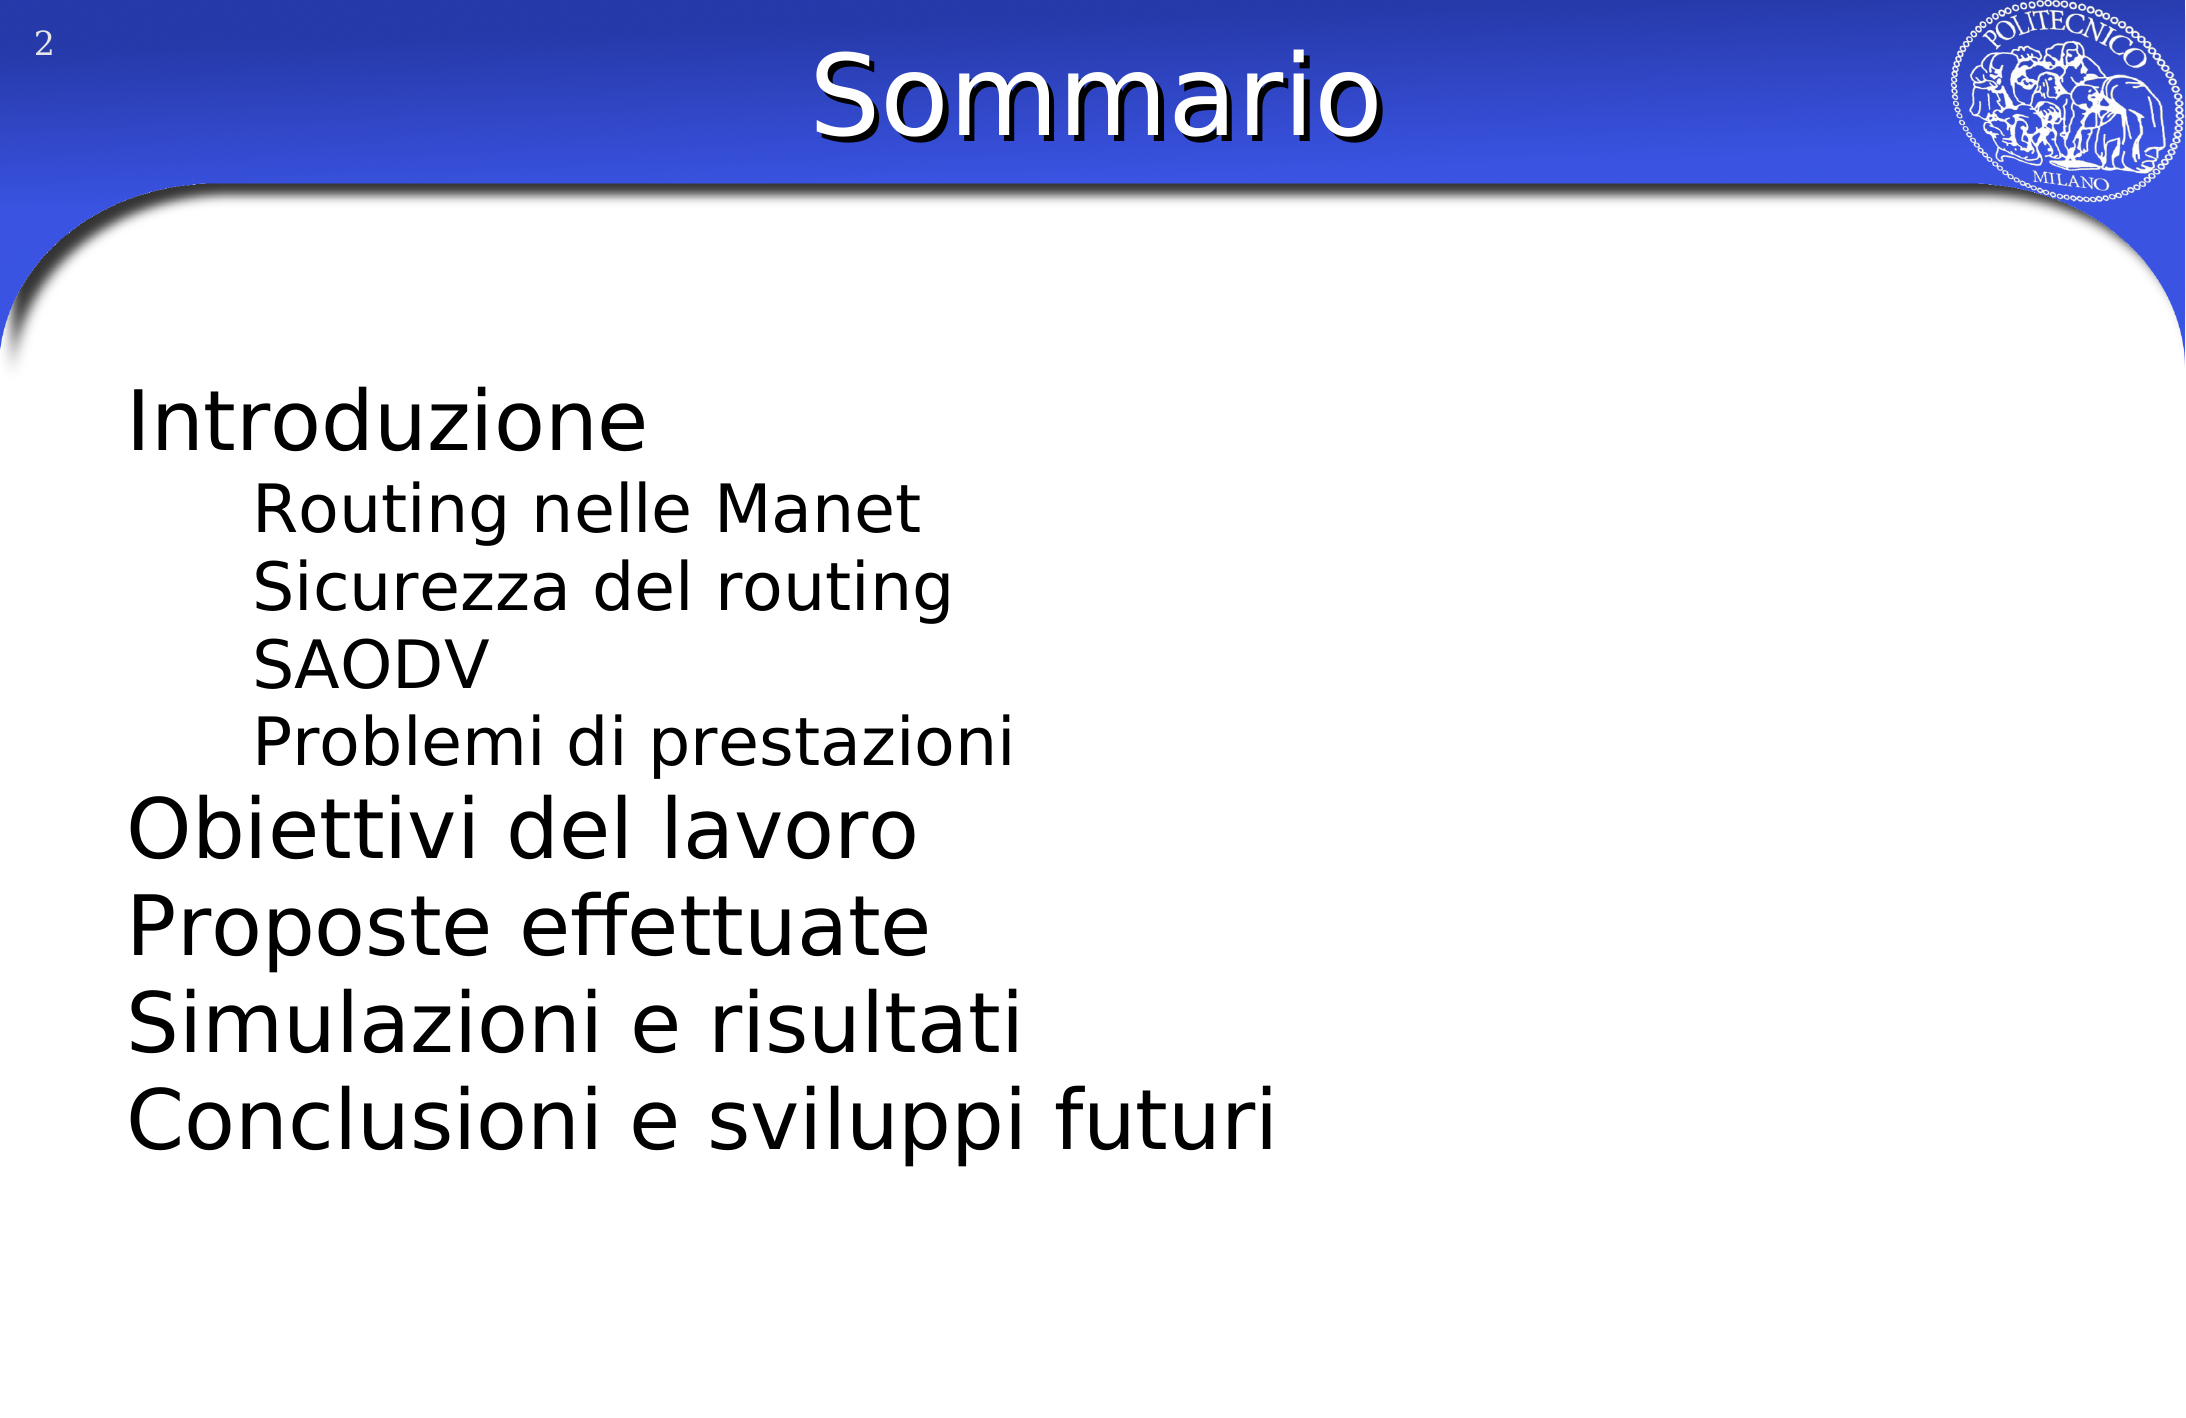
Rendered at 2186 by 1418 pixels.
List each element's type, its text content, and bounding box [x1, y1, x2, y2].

picture [0, 0, 2186, 1418]
text_box Introduzione Routing nelle Manet Sicurezza del routing SAODV Problemi di prestazioni Obiettivi del lavoro Proposte effettuate Simulazioni e risultati Conclusioni e sviluppi futuri [112, 366, 2062, 1282]
title Sommario [37, 31, 2156, 163]
